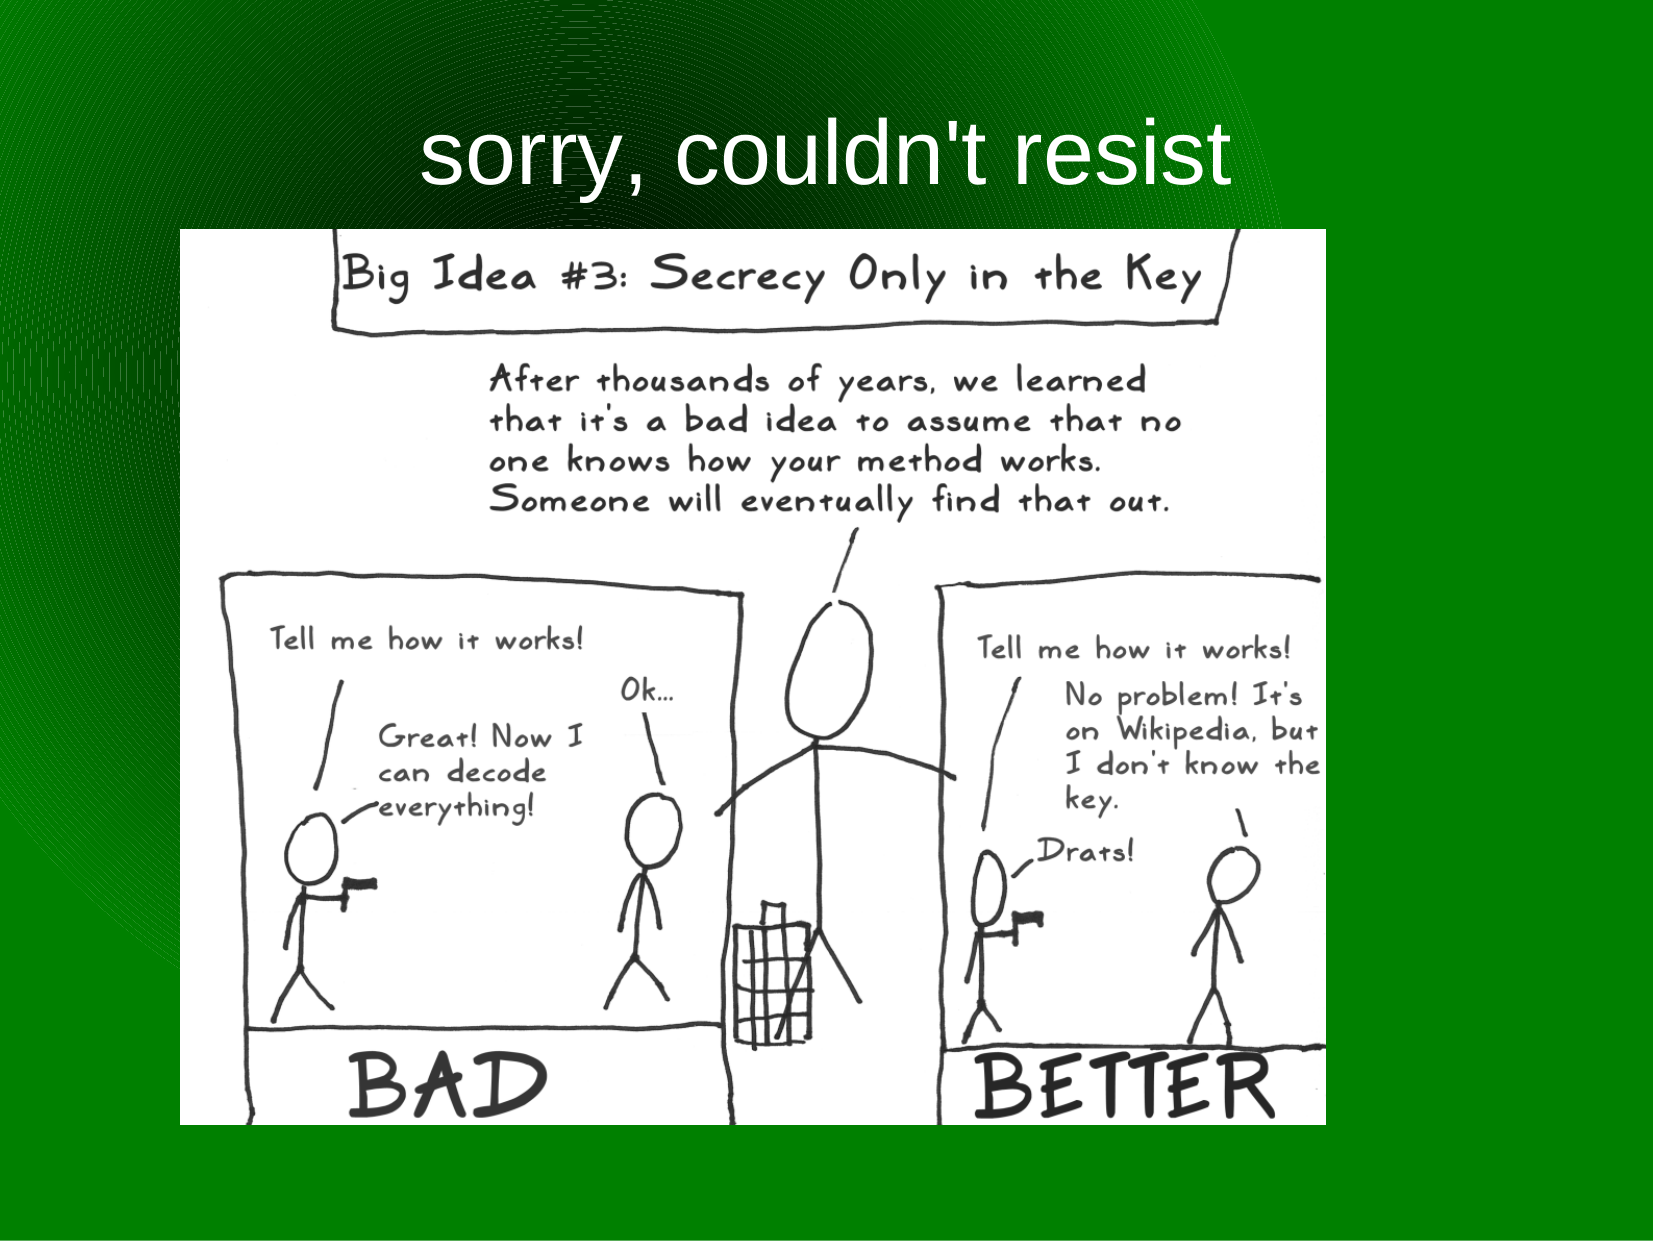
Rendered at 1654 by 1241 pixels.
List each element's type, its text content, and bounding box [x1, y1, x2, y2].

title sorry, couldn't resist [82, 49, 1571, 257]
picture [180, 229, 1326, 1126]
